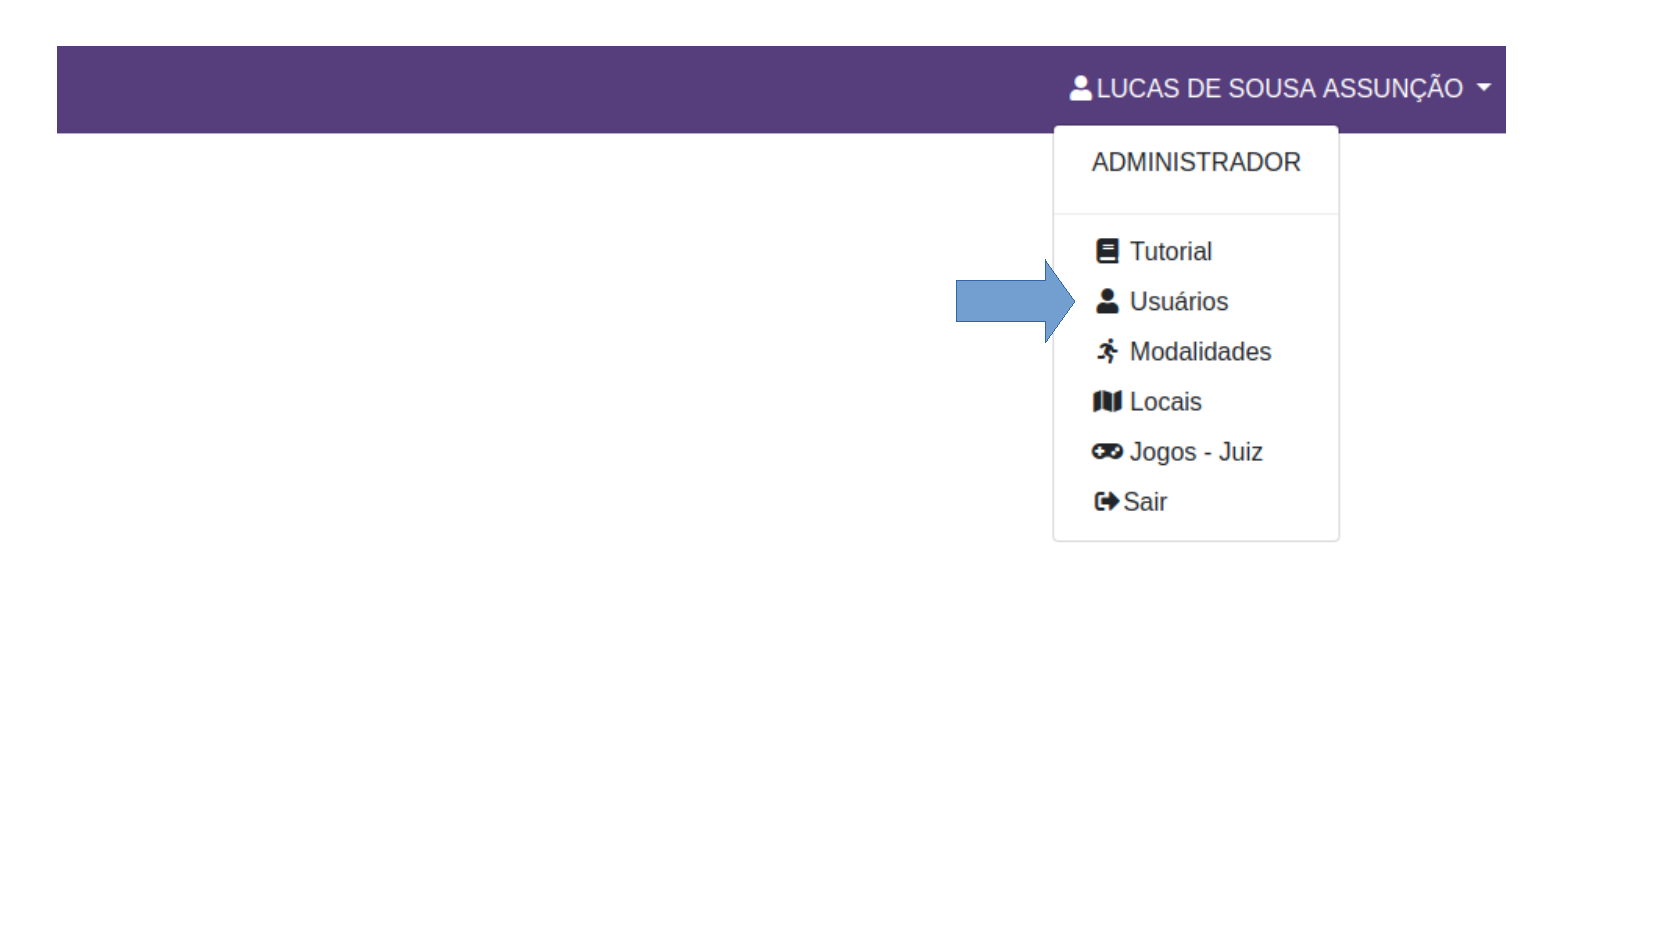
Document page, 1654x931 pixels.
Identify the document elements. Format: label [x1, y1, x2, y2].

picture [57, 46, 1506, 583]
text_box [956, 259, 1075, 343]
